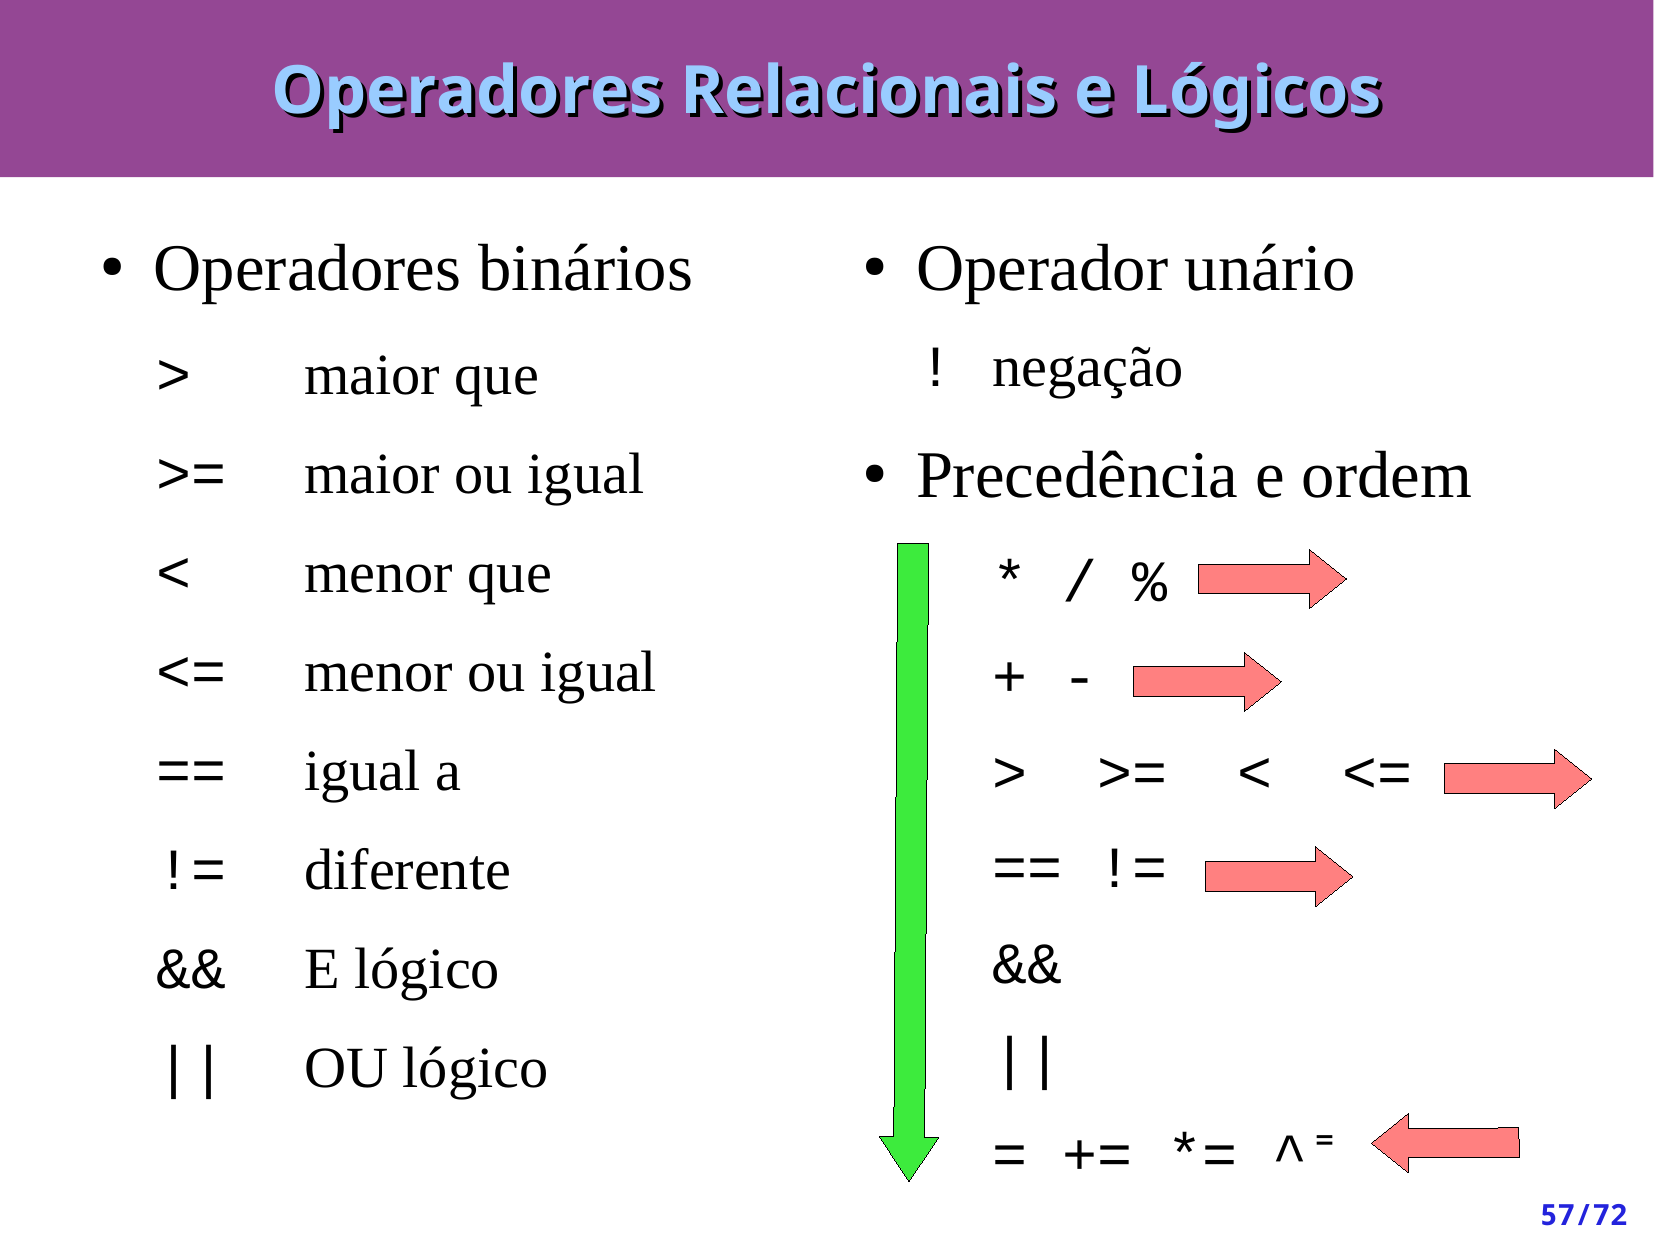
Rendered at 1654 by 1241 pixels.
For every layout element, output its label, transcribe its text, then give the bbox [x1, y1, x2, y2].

list Precedência e ordem * / % + - > >= < <= == != && || = += *= ^⁼ [845, 437, 1572, 1192]
text_box [1198, 549, 1347, 609]
text_box [1205, 846, 1353, 907]
list Operadores binários > maior que >= maior ou igual < menor que <= menor ou igual == igual a != diferente && E lógico || OU lógico [82, 231, 809, 1106]
text_box [1444, 749, 1592, 809]
text_box [1133, 652, 1282, 712]
text_box [1371, 1113, 1520, 1173]
title Operadores Relacionais e Lógicos [82, 0, 1571, 192]
list Operador unário ! negação [845, 231, 1572, 414]
text_box [879, 543, 939, 1182]
